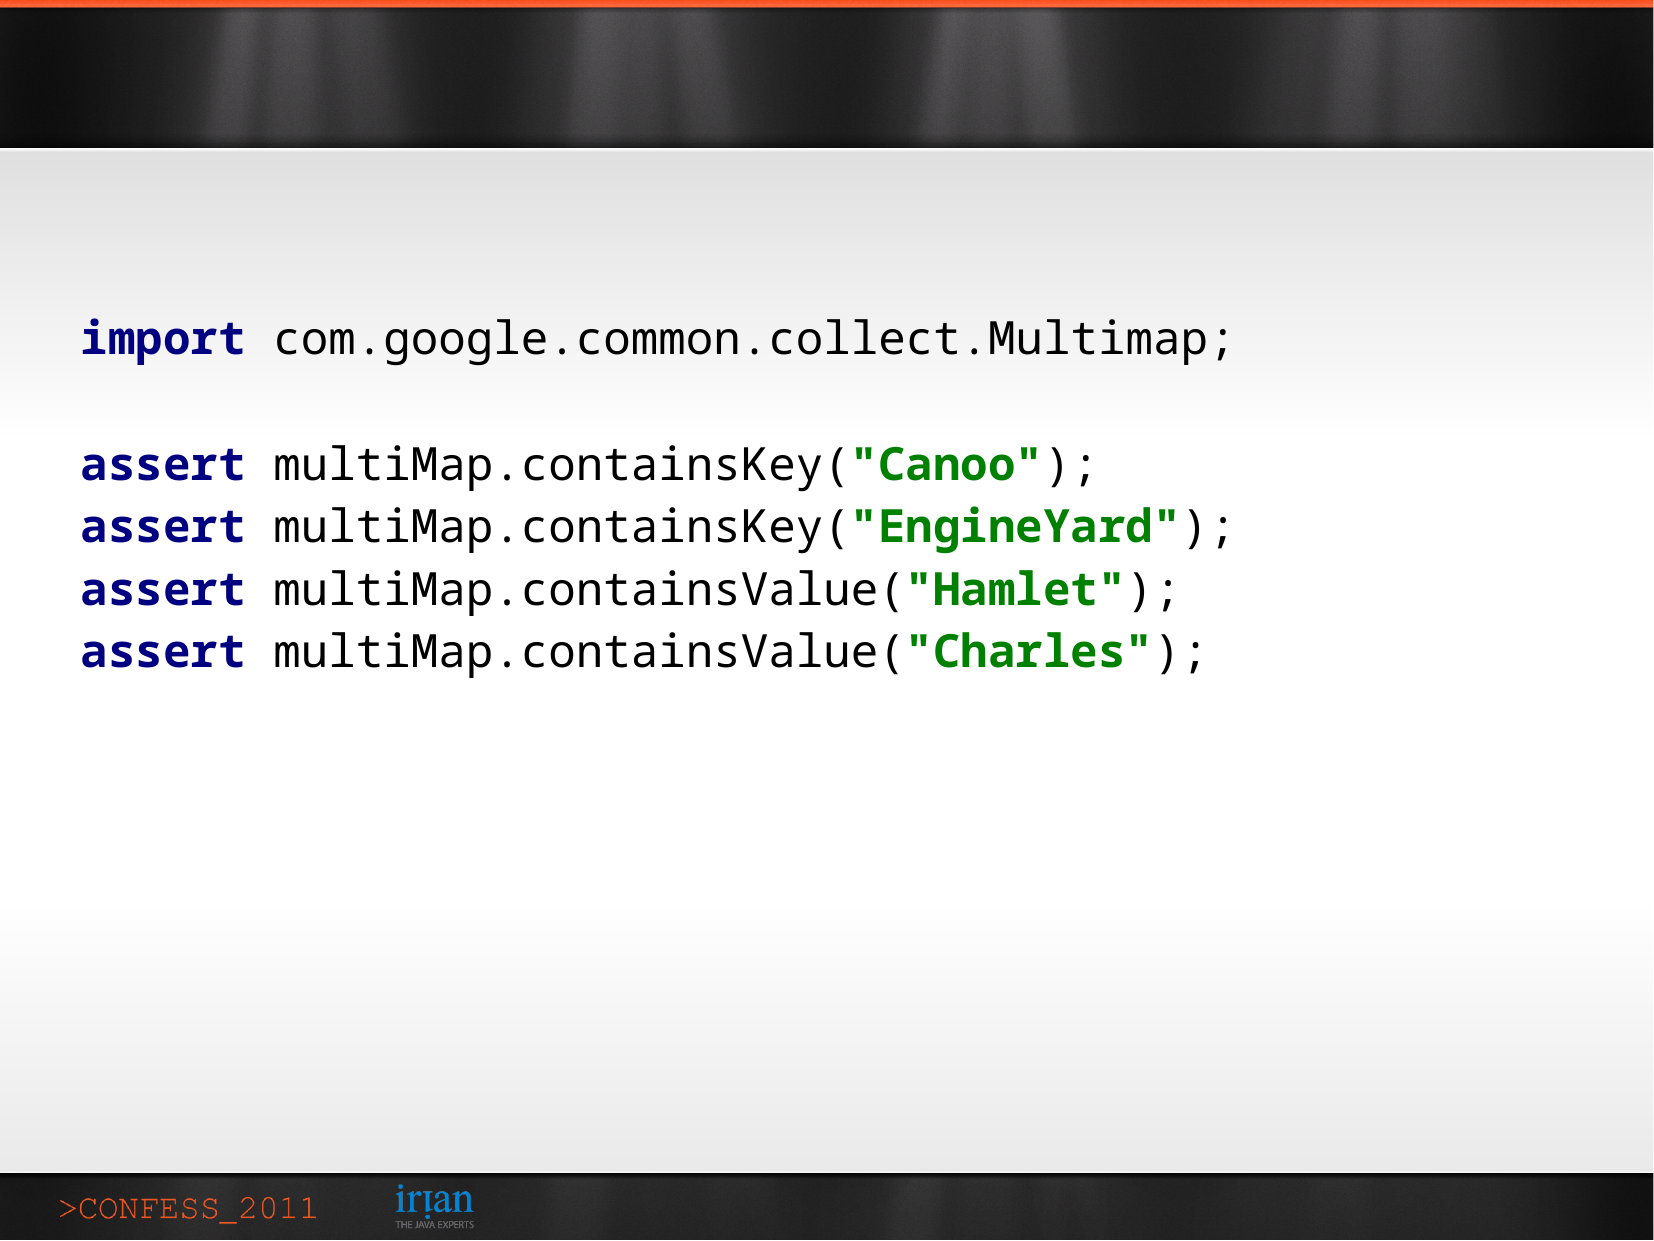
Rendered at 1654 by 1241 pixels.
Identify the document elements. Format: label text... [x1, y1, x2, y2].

subtitle import com.google.common.collect.Multimap; assert multiMap.containsKey("Canoo"); assert multiMap.containsKey("EngineYard"); assert multiMap.containsValue("Hamlet"); assert multiMap.containsValue("Charles"); [80, 305, 1654, 1125]
picture [0, 0, 1654, 1240]
